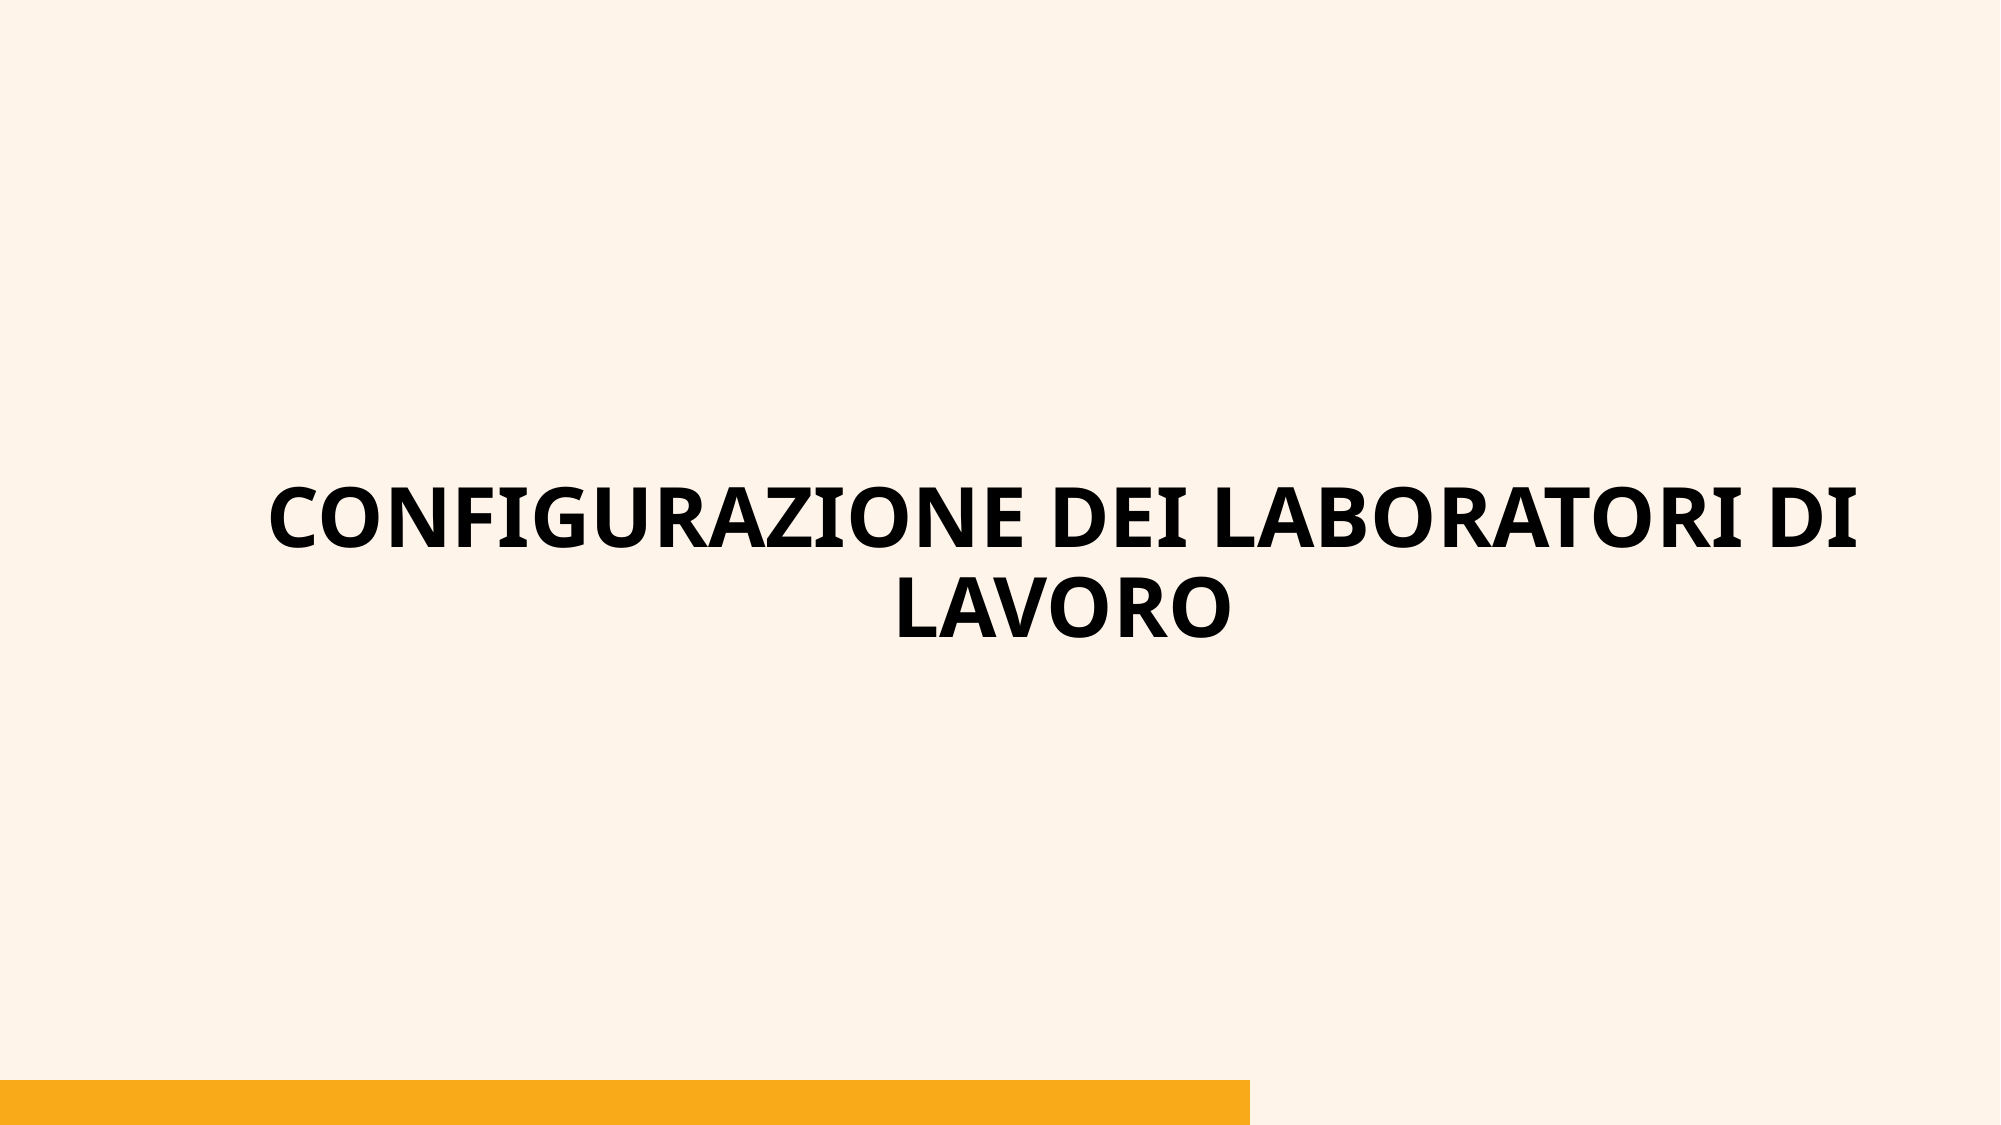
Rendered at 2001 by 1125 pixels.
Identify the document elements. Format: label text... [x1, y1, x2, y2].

title Configurazione dei laboratori di lavoro [147, 68, 1979, 663]
